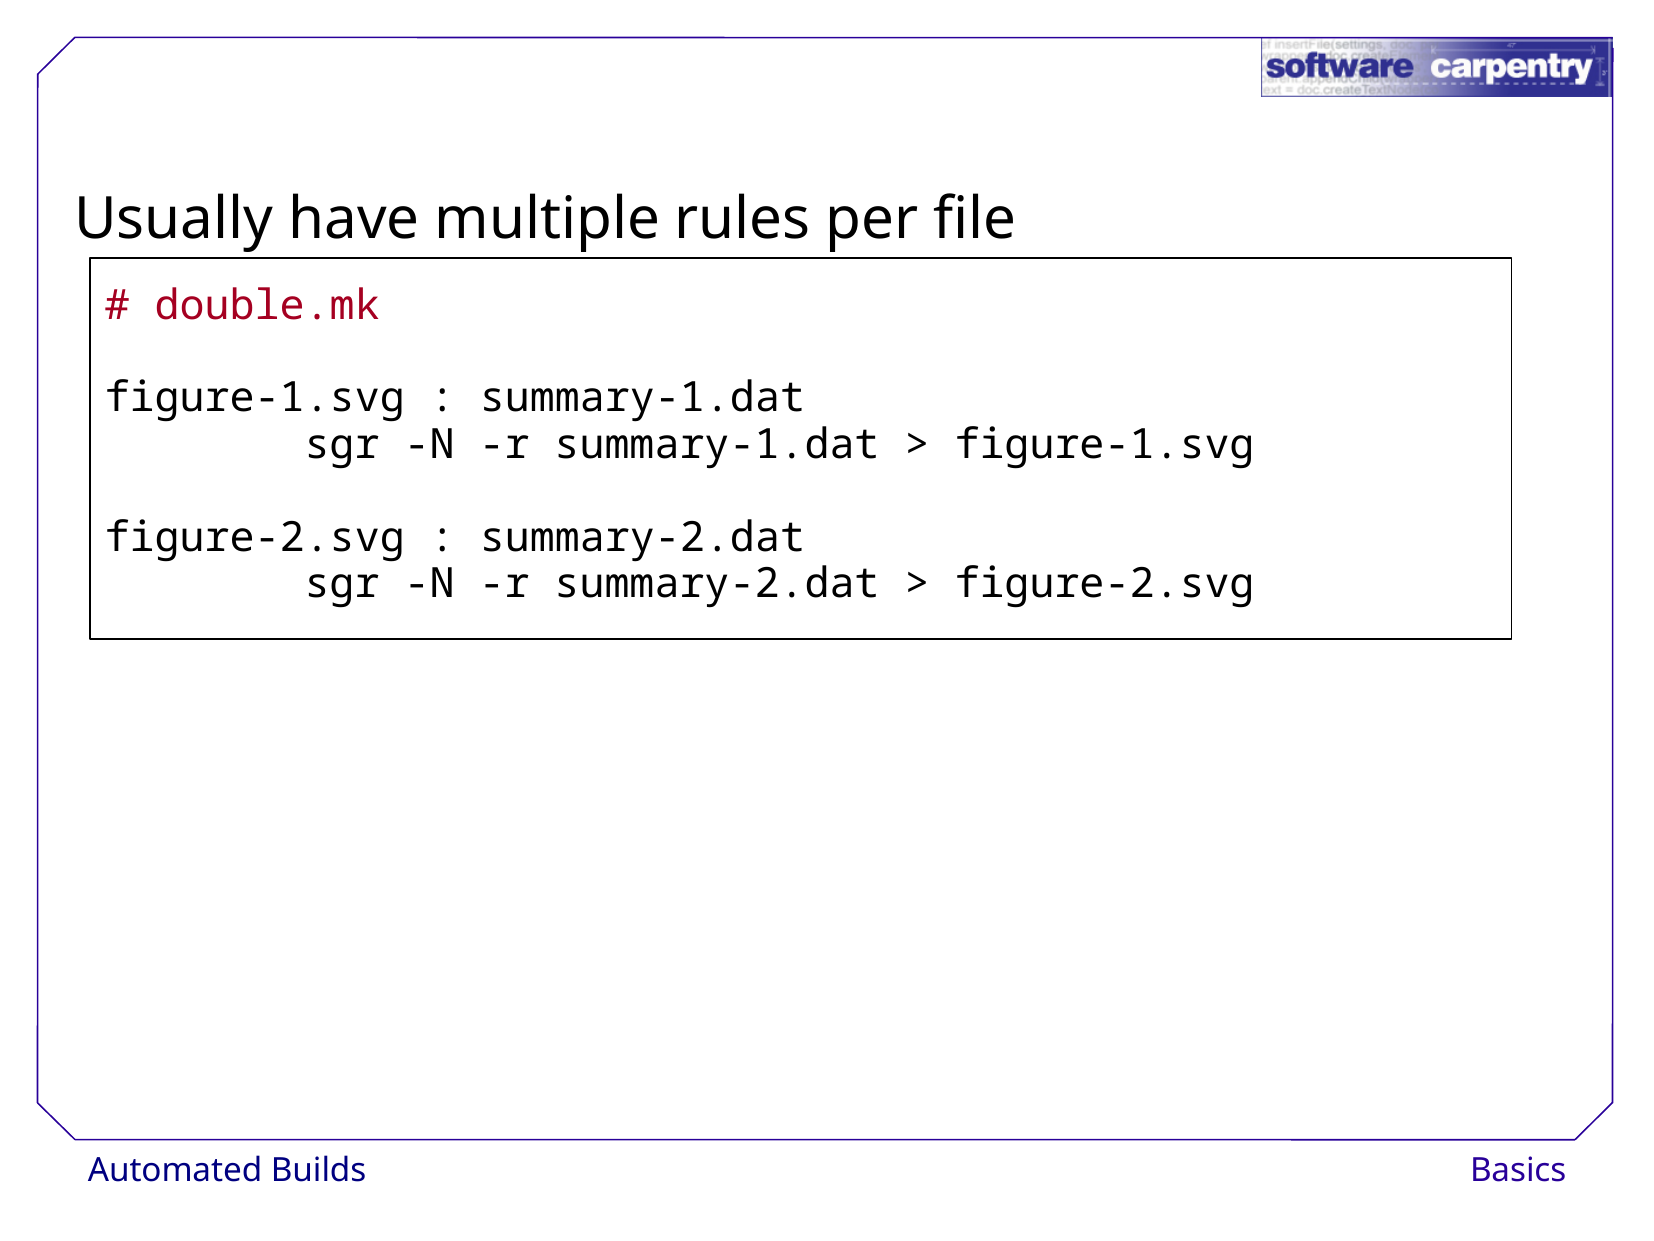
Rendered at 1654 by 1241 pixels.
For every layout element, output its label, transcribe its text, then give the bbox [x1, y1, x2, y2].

picture [1261, 39, 1613, 97]
text_box # double.mk figure-1.svg : summary-1.dat sgr -N -r summary-1.dat > figure-1.svg figure-2.svg : summary-2.dat sgr -N -r summary-2.dat > figure-2.svg [89, 258, 1512, 640]
text_box Usually have multiple rules per file [59, 138, 1182, 259]
